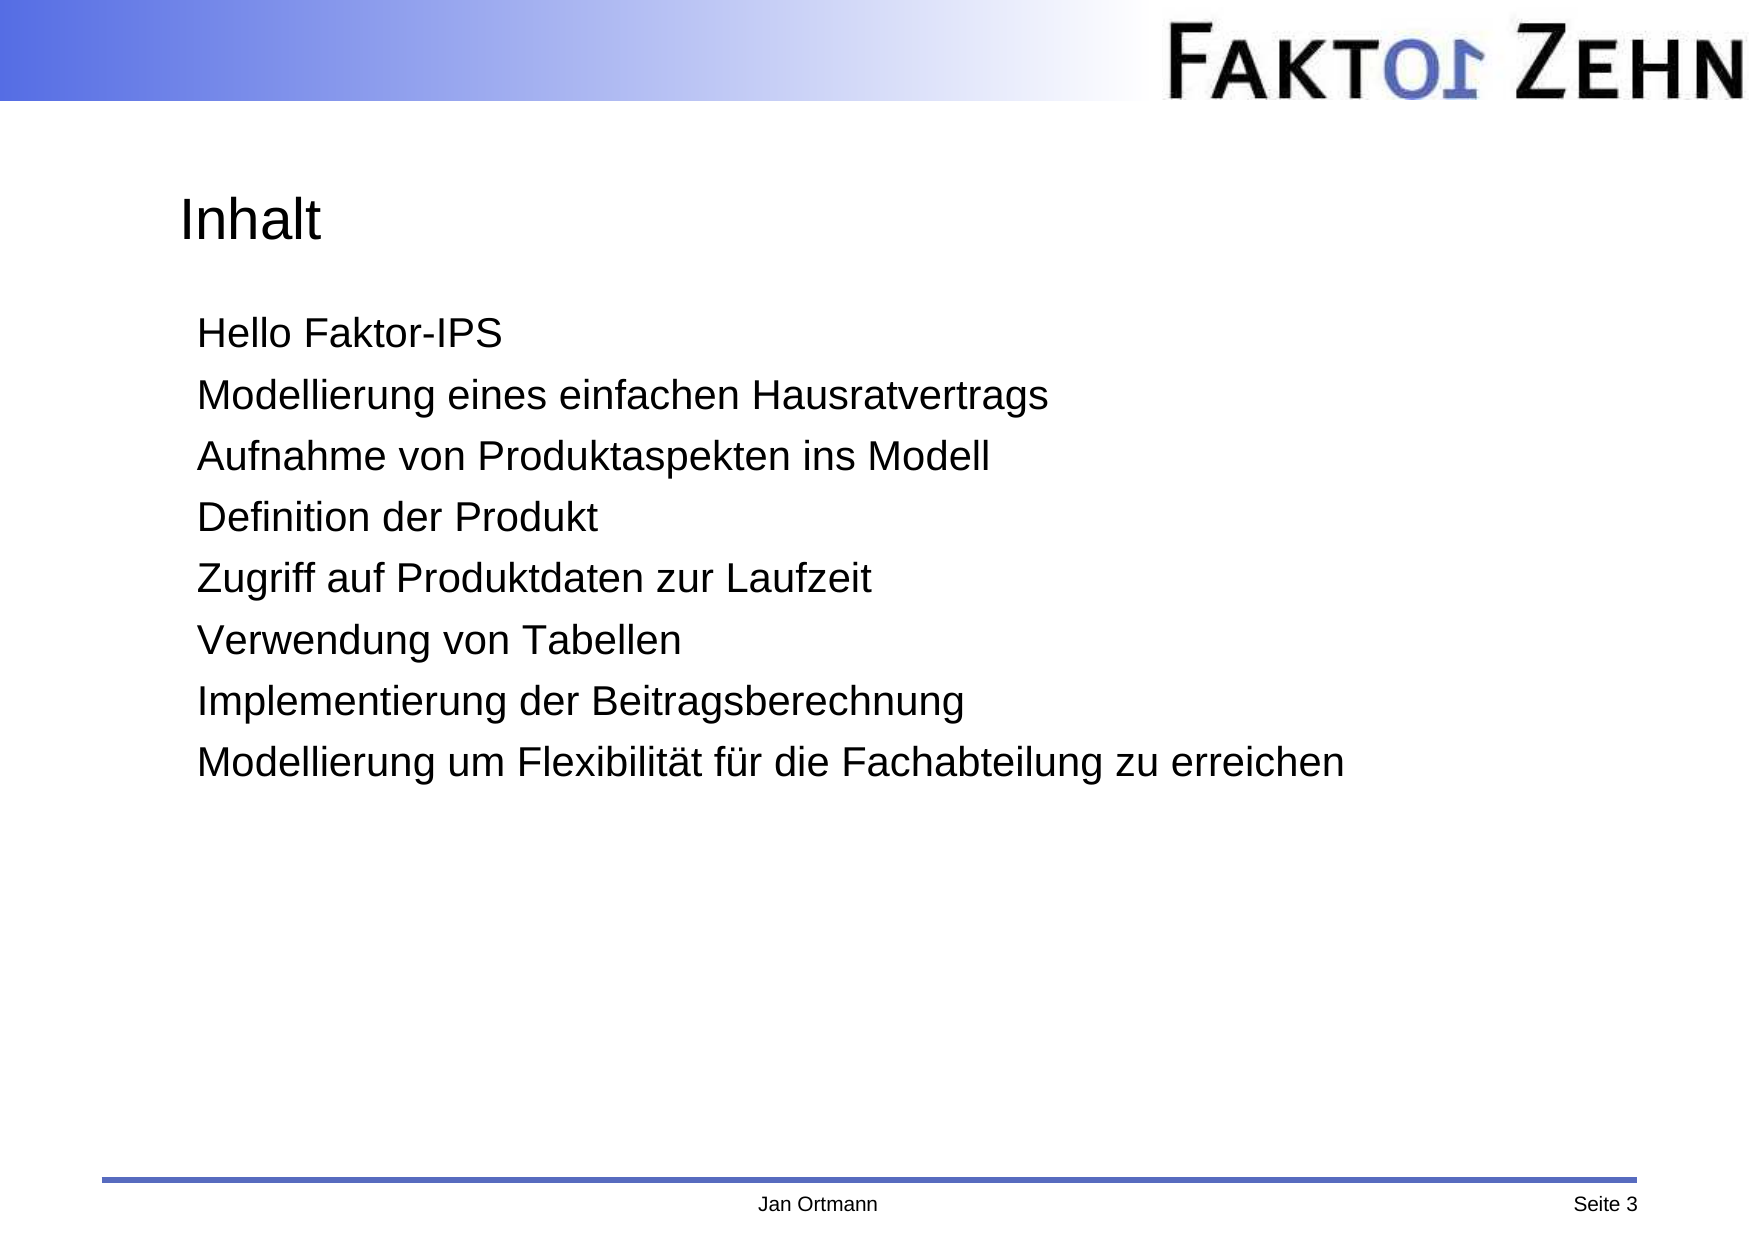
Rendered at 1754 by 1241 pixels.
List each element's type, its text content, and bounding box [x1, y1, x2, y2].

picture [1162, 7, 1752, 100]
title Inhalt [179, 142, 1576, 296]
list Hello Faktor-IPS Modellierung eines einfachen Hausratvertrags Aufnahme von Produktaspekten ins Modell Definition der Produkt Zugriff auf Produktdaten zur Laufzeit Verwendung von Tabellen Implementierung der Beitragsberechnung Modellierung um Flexibilität für die Fachabteilung zu erreichen [179, 310, 1576, 1078]
